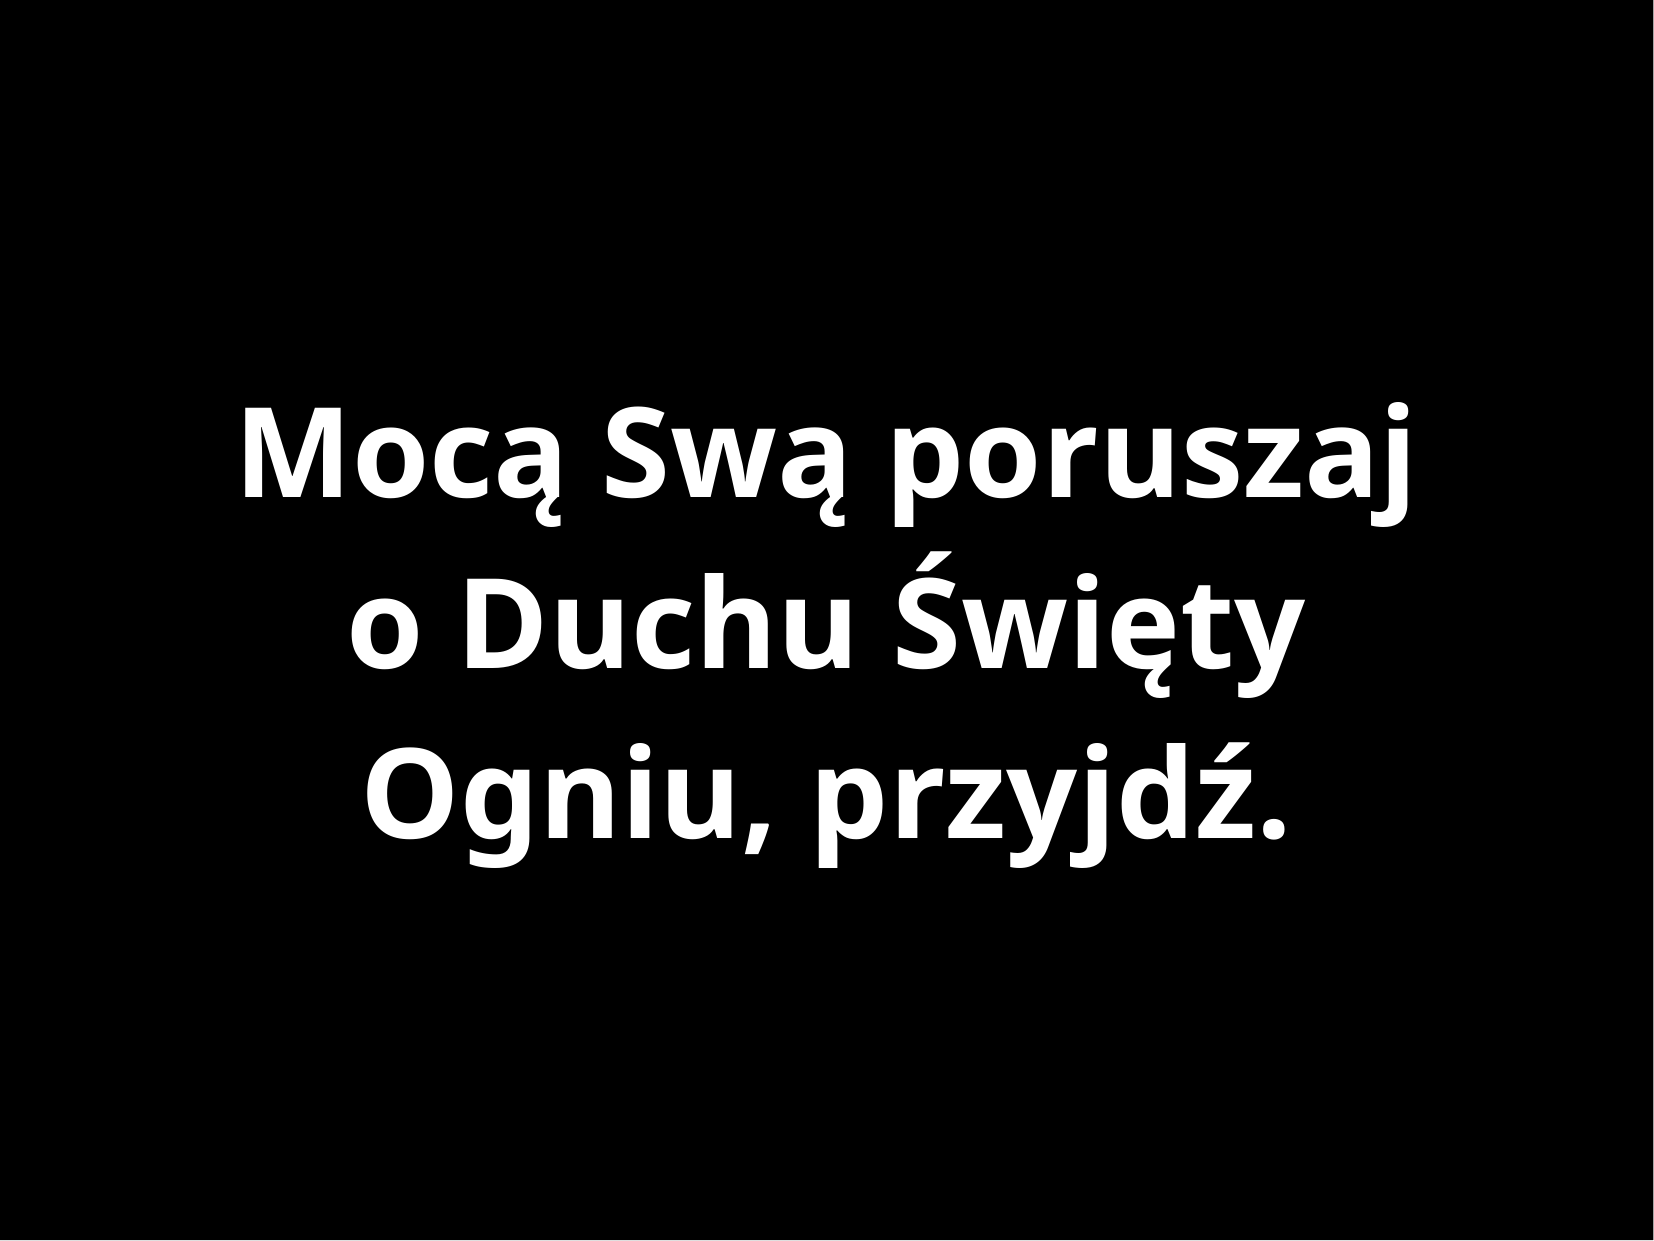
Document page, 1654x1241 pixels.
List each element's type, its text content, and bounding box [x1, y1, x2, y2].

title Mocą Swą poruszaj o Duchu Święty Ogniu, przyjdź. [0, 0, 1654, 1241]
